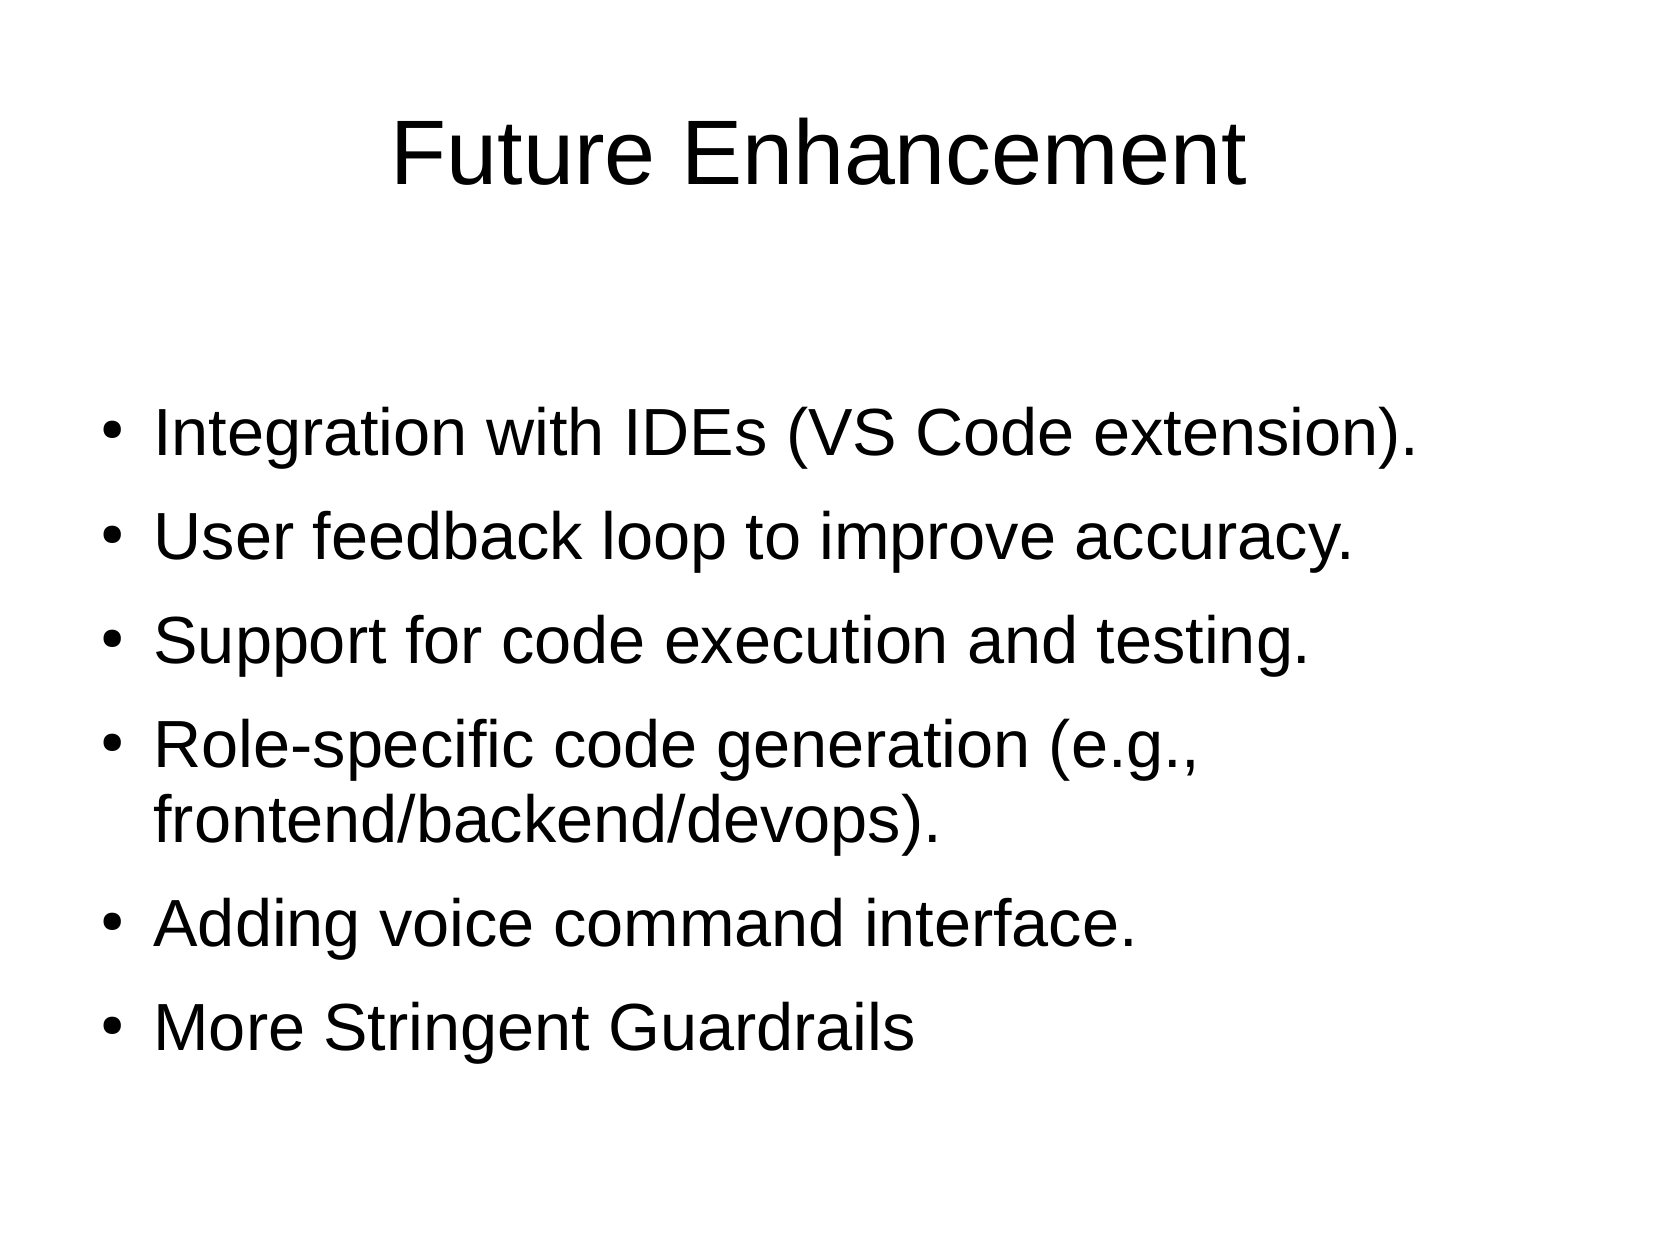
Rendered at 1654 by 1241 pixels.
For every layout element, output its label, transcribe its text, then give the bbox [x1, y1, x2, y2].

list Integration with IDEs (VS Code extension). User feedback loop to improve accuracy. Support for code execution and testing. Role-specific code generation (e.g., frontend/backend/devops). Adding voice command interface. More Stringent Guardrails [82, 290, 1571, 1109]
title Future Enhancement [82, 49, 1571, 257]
